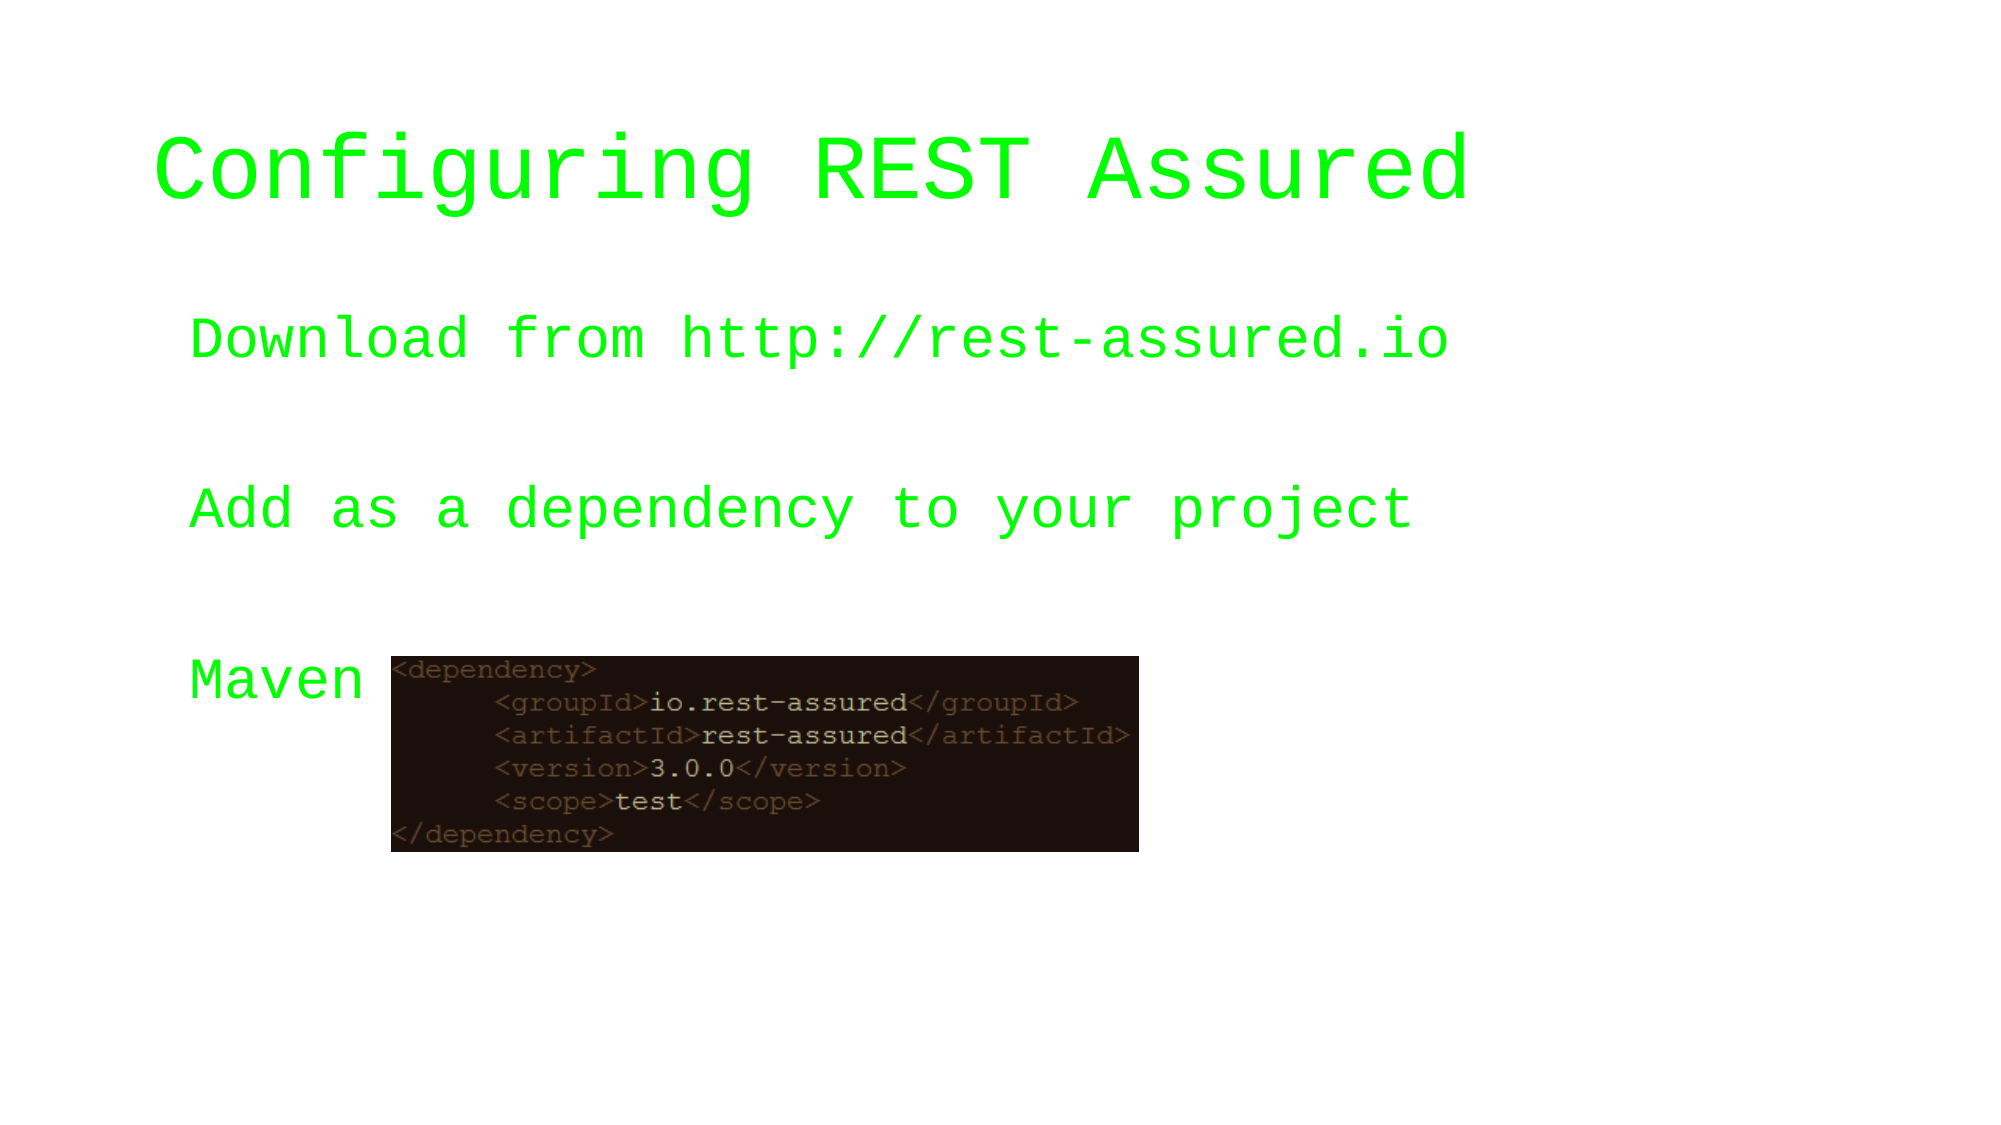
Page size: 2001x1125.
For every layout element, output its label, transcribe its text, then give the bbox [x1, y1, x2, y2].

picture [391, 656, 1139, 852]
title Configuring REST Assured [137, 59, 1863, 278]
list Download from http://rest-assured.io Add as a dependency to your project Maven [137, 299, 1863, 1014]
